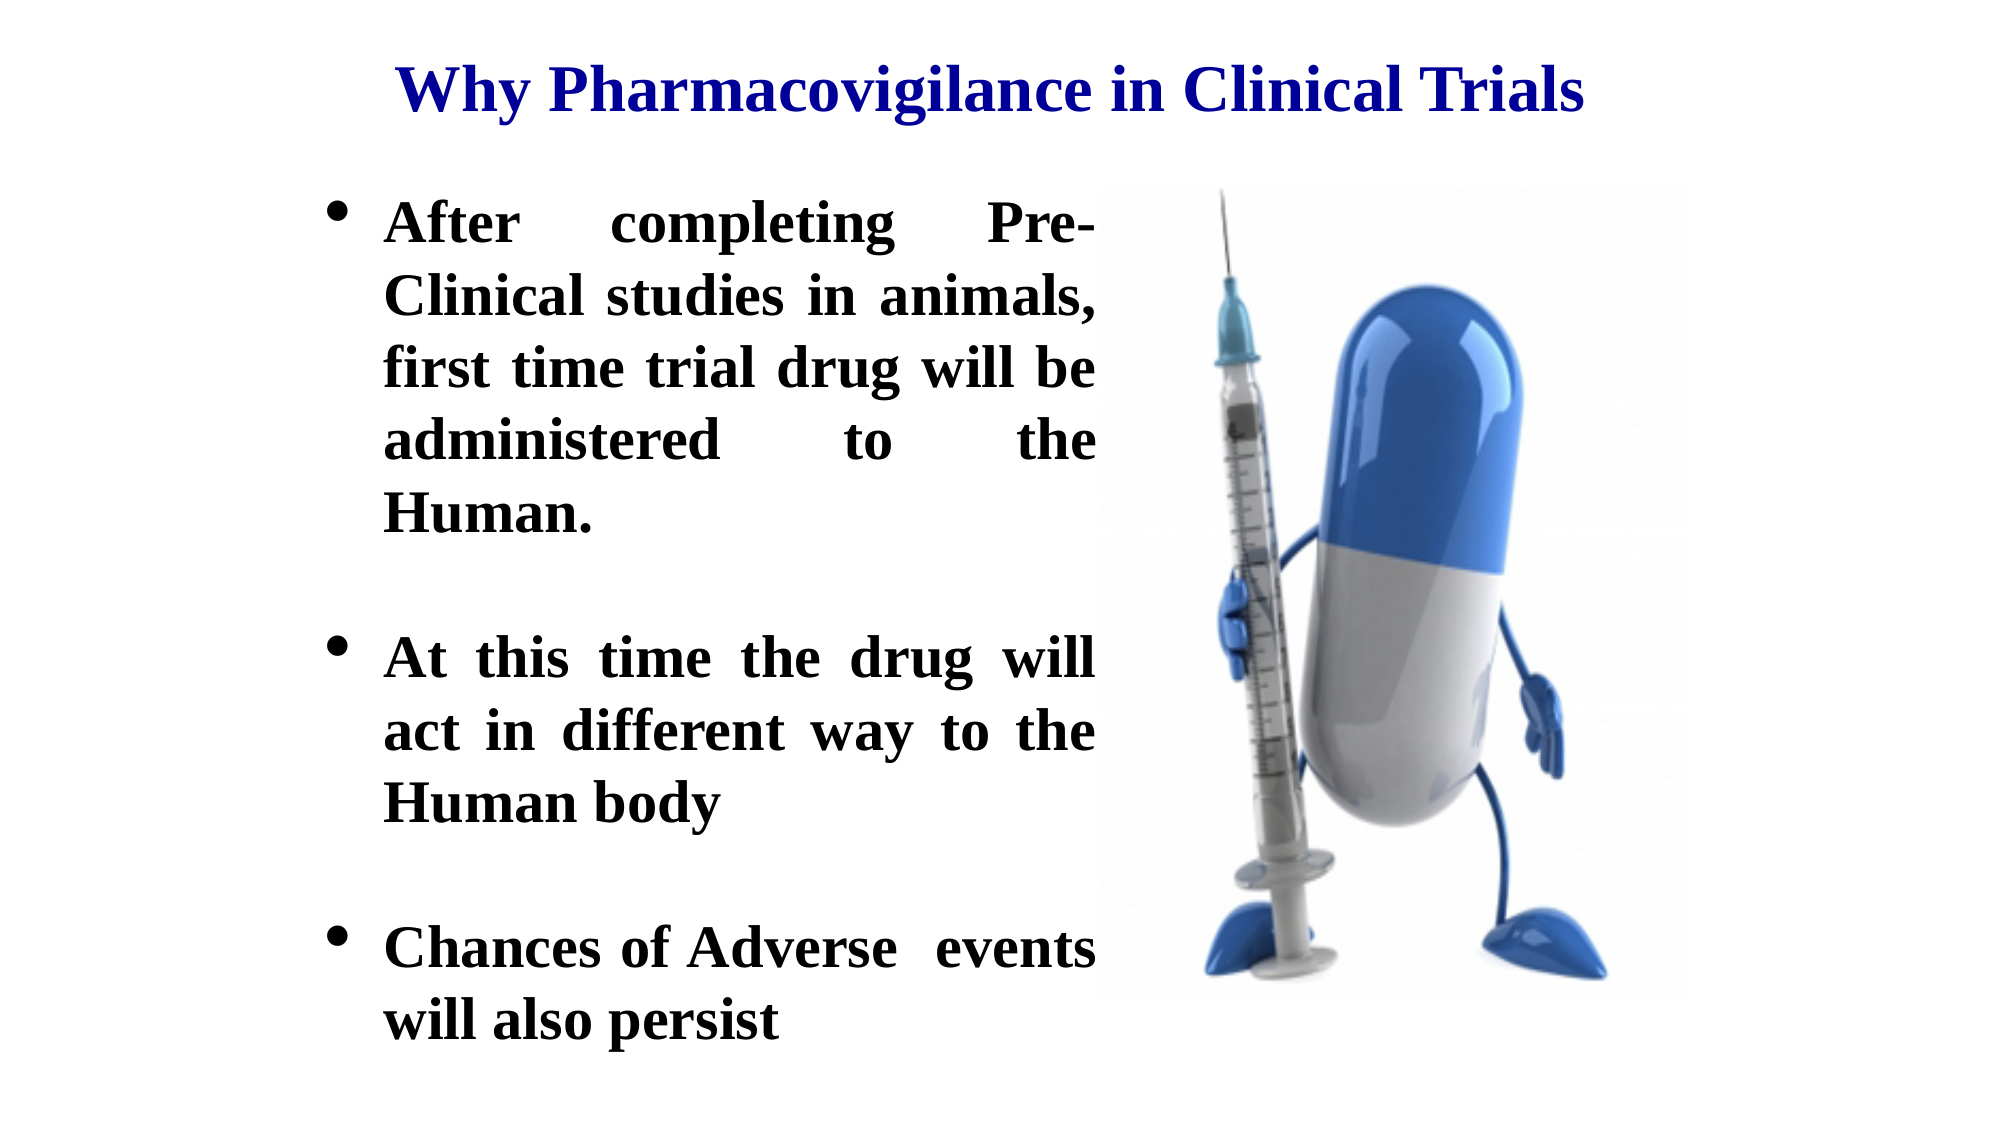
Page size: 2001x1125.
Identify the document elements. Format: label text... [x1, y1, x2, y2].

picture [1100, 187, 1686, 1000]
text_box Why Pharmacovigilance in Clinical Trials [379, 37, 1602, 133]
text_box After completing Pre-Clinical studies in animals, first time trial drug will be administered to the Human. At this time the drug will act in different way to the Human body Chances of Adverse events will also persist [312, 174, 1113, 1060]
